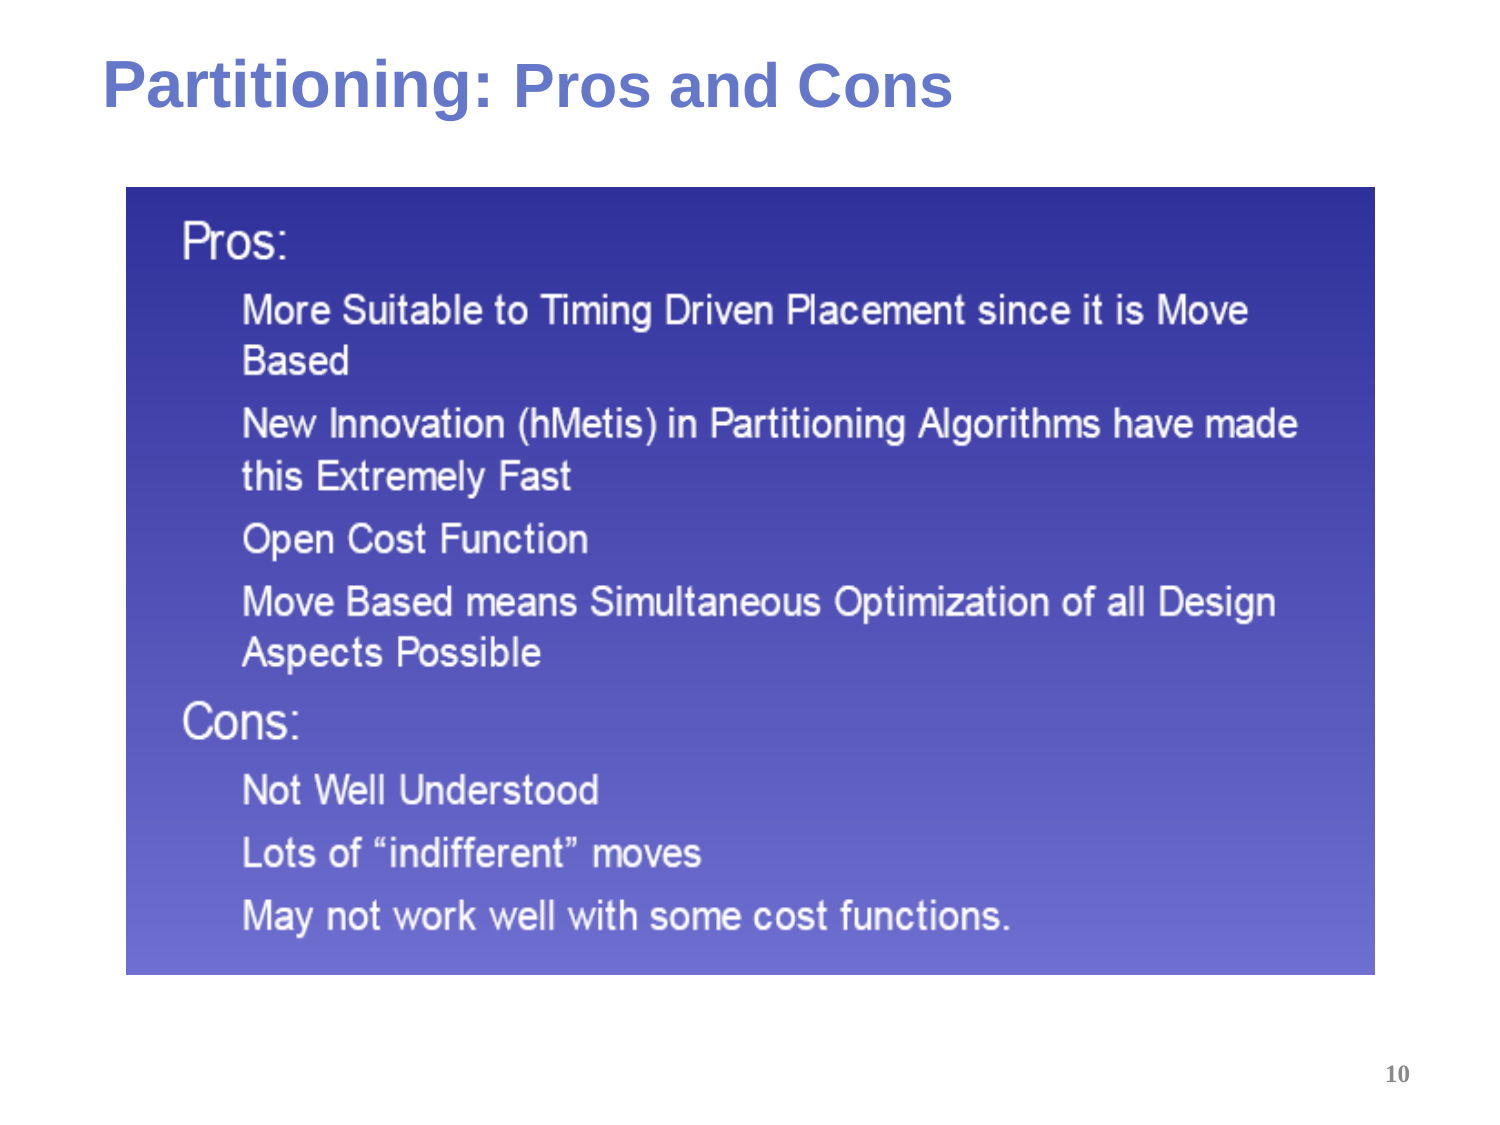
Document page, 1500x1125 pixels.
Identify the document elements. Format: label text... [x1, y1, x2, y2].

text_box <number> [1074, 1042, 1426, 1103]
text_box Partitioning: Pros and Cons [87, 37, 1426, 126]
picture [126, 187, 1375, 976]
